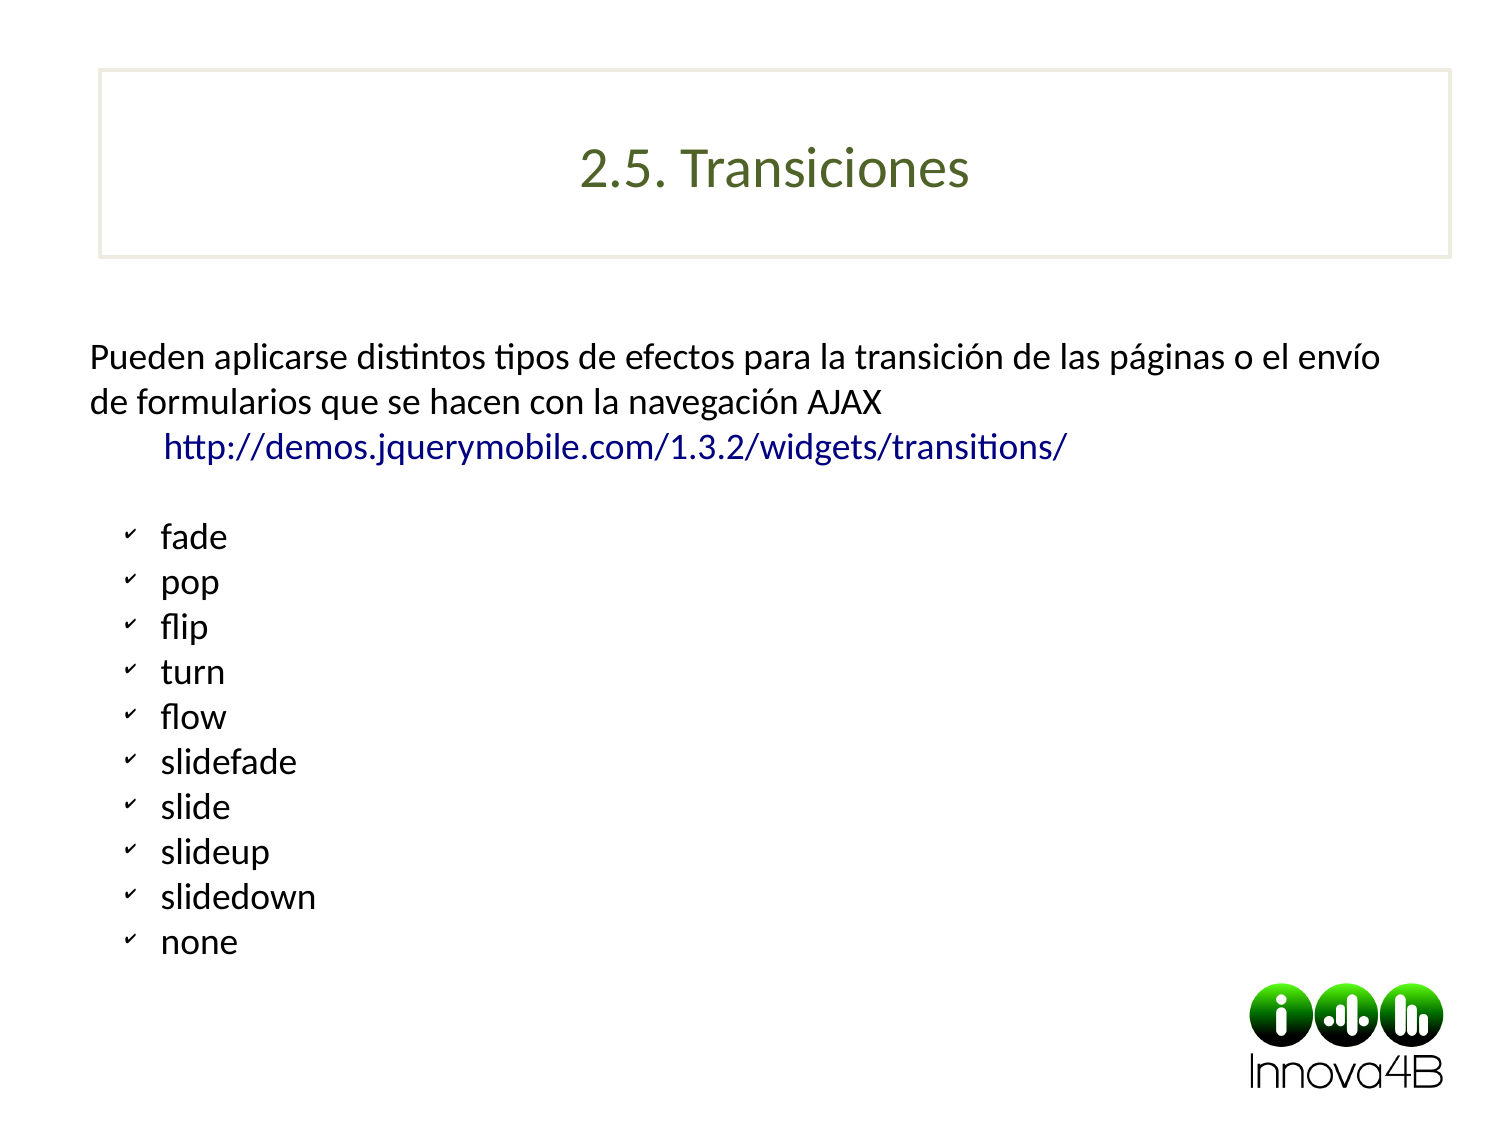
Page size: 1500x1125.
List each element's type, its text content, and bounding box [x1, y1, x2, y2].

picture [1246, 975, 1447, 1094]
text_box 2.5. Transiciones [99, 70, 1450, 258]
text_box Pueden aplicarse distintos tipos de efectos para la transición de las páginas o el envío de formularios que se hacen con la navegación AJAX http://demos.jquerymobile.com/1.3.2/widgets/transitions/ fade pop flip turn flow slidefade slide slideup slidedown none [74, 324, 1425, 1005]
